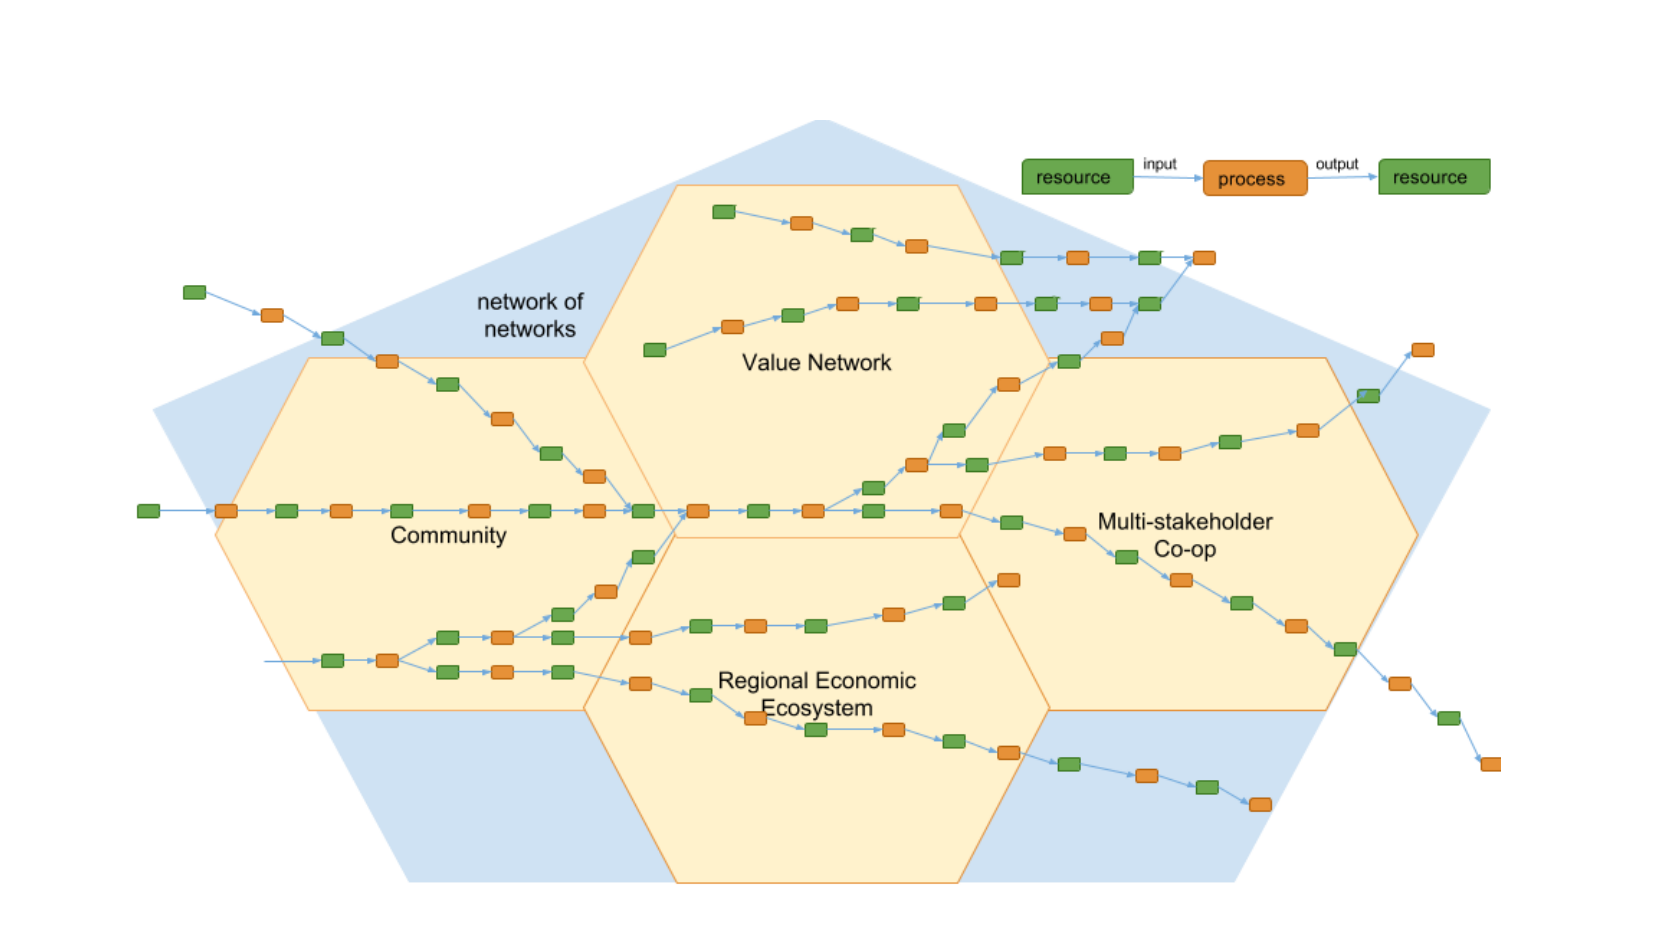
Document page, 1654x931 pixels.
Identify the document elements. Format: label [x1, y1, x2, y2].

picture [120, 120, 1501, 897]
